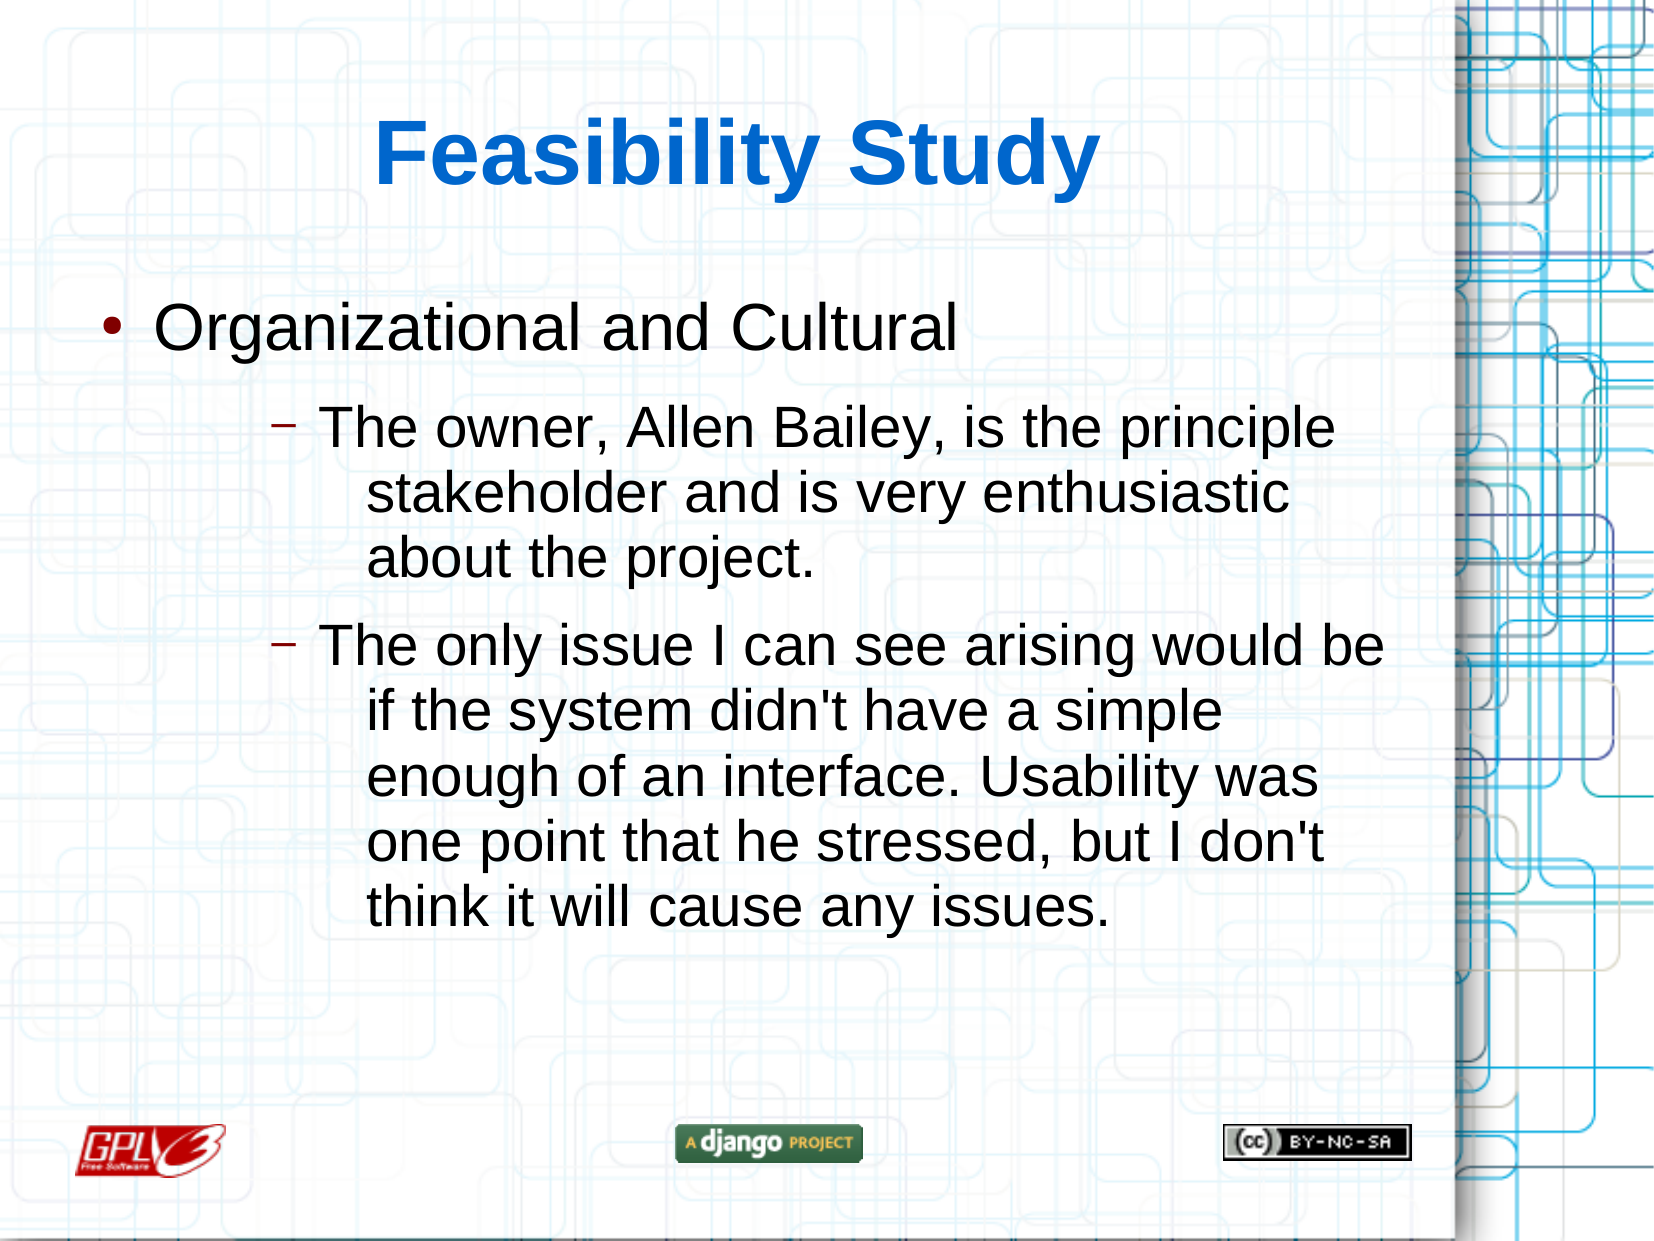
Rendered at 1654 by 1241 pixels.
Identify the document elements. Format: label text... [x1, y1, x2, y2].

title Feasibility Study [59, 56, 1418, 250]
list Organizational and Cultural The owner, Allen Bailey, is the principle stakeholder and is very enthusiastic about the project. The only issue I can see arising would be if the system didn't have a simple enough of an interface. Usability was one point that he stressed, but I don't think it will cause any issues. [82, 290, 1418, 1094]
picture [0, 0, 1654, 1241]
